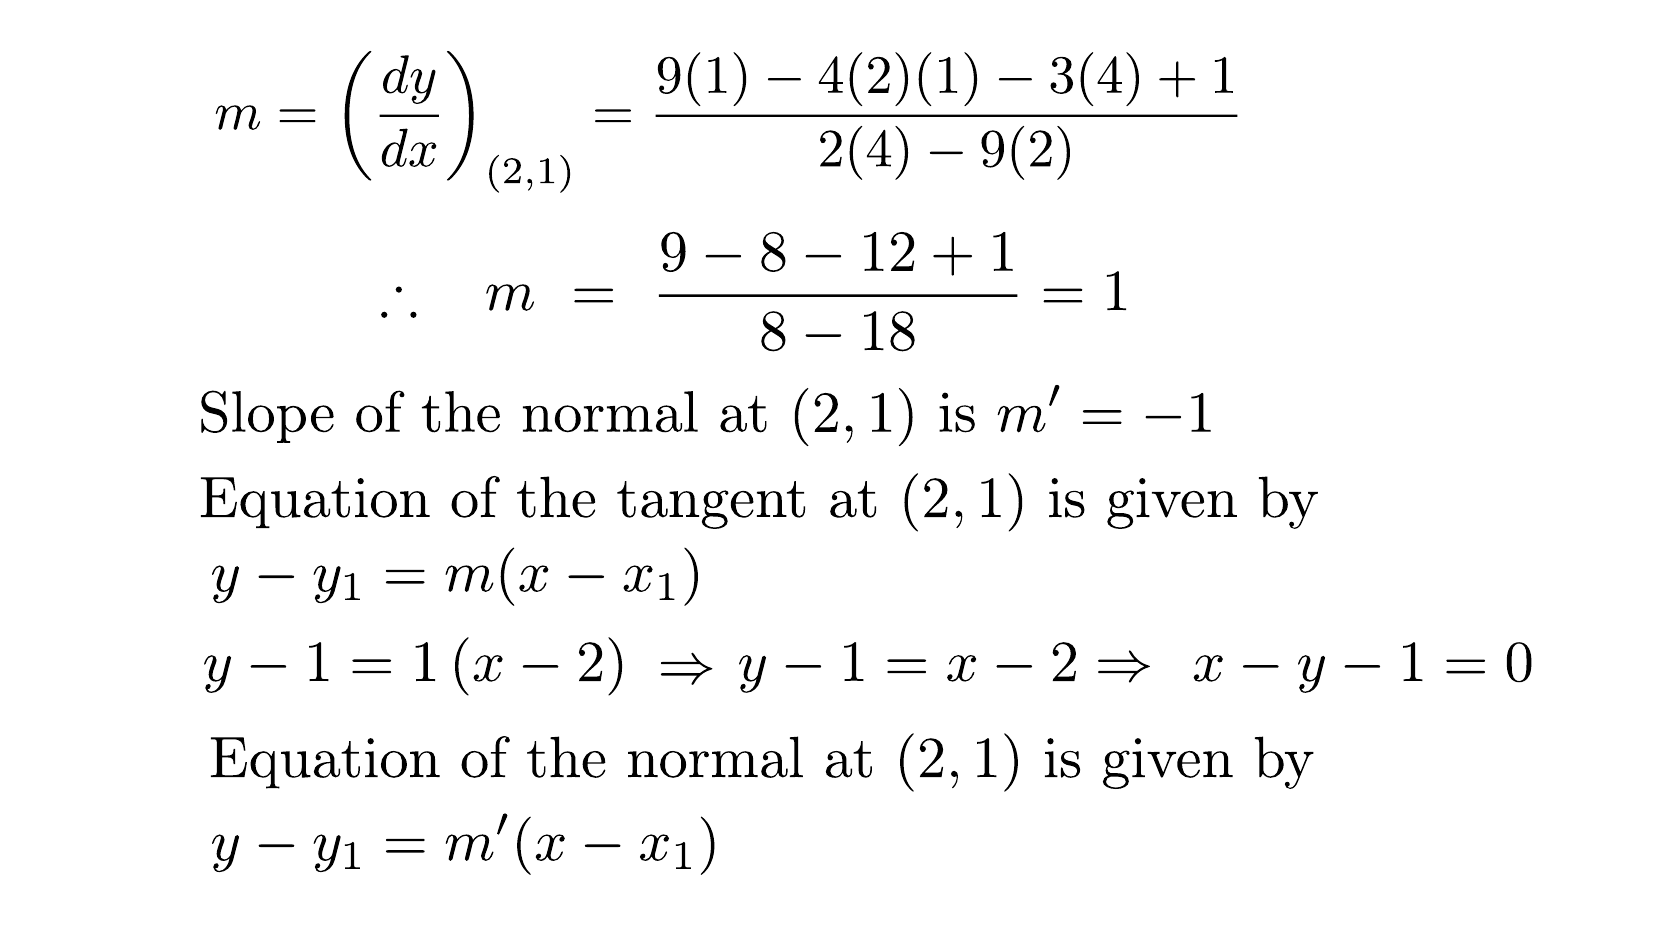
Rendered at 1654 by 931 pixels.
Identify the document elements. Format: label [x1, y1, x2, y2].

text_box [660, 652, 713, 685]
text_box [739, 642, 1150, 693]
text_box [215, 50, 1238, 193]
text_box [200, 384, 1211, 447]
text_box [381, 286, 417, 318]
text_box [486, 231, 1127, 352]
title [47, 37, 1607, 875]
text_box [204, 637, 623, 696]
text_box [200, 473, 1318, 532]
text_box [210, 733, 1314, 792]
text_box [212, 547, 698, 606]
text_box [212, 813, 715, 875]
text_box [1193, 642, 1532, 693]
